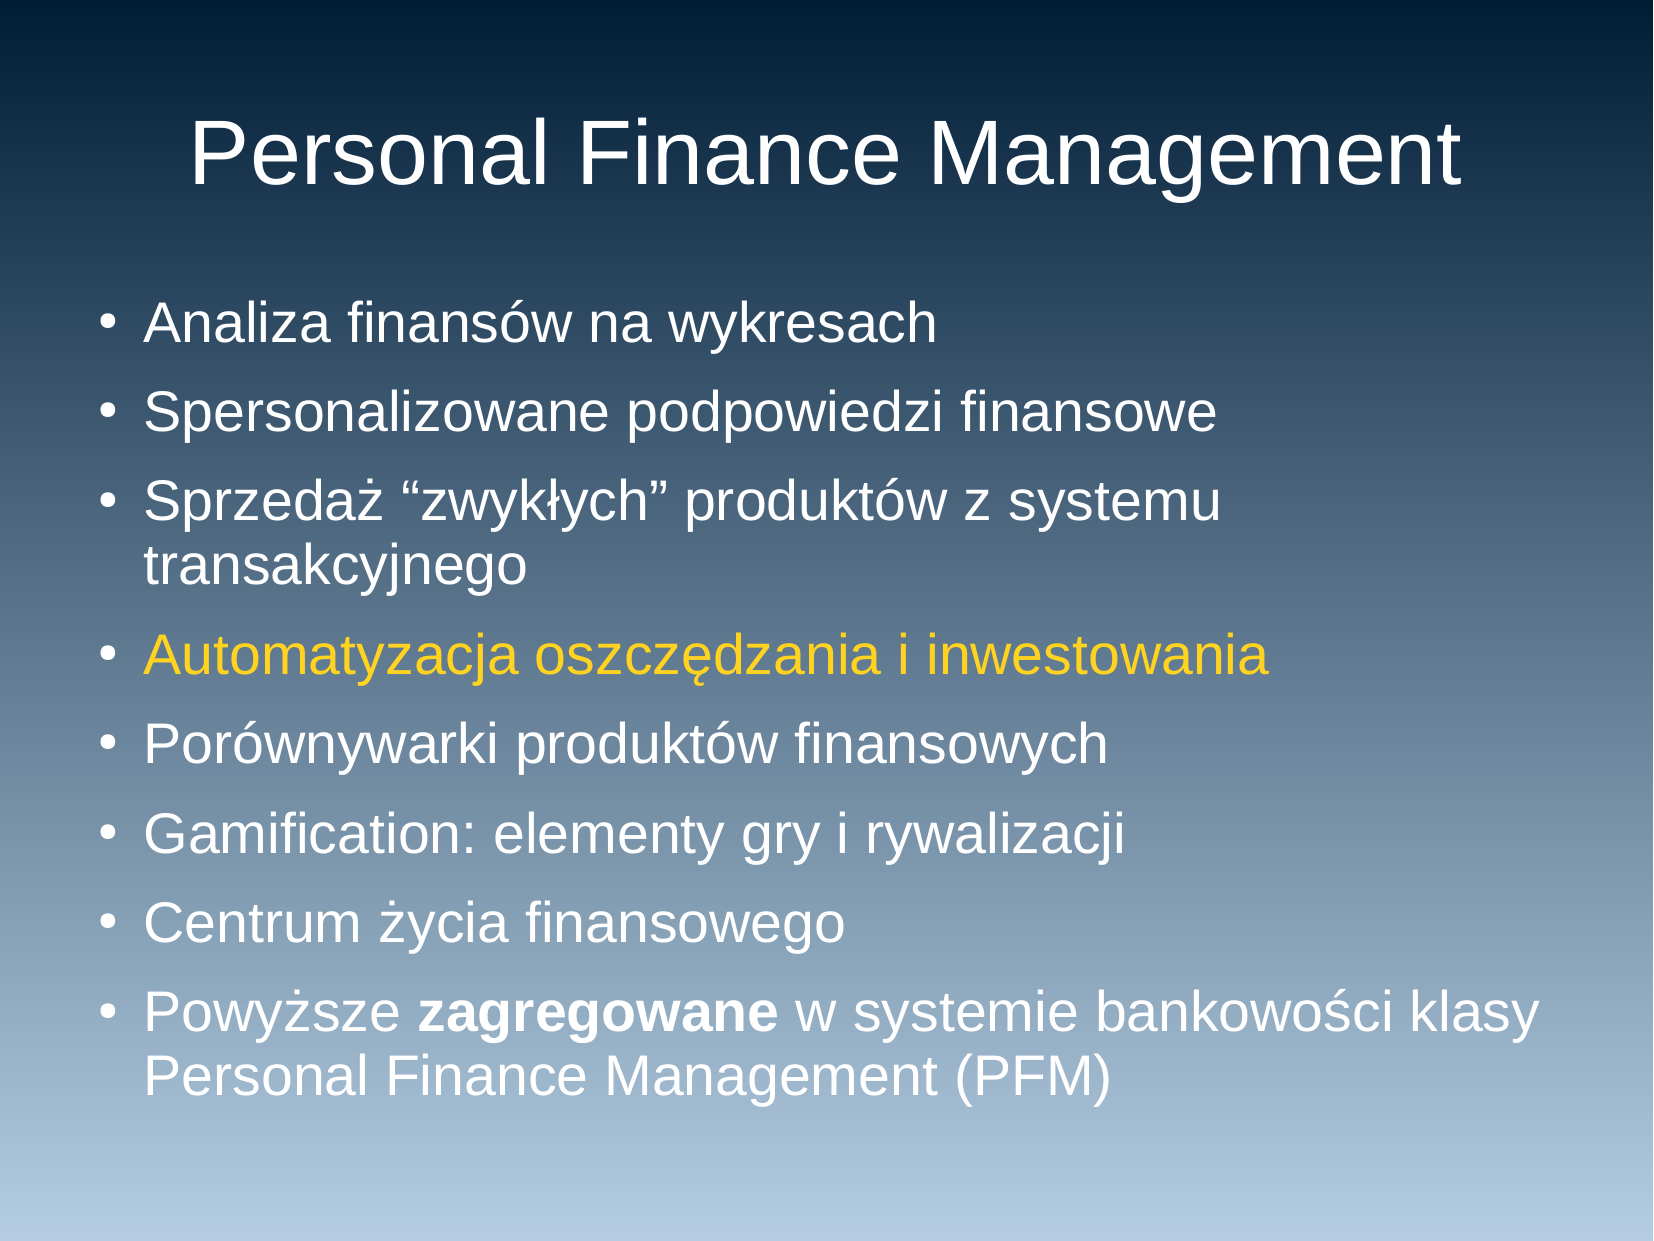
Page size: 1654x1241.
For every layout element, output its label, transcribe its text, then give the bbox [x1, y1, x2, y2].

title Personal Finance Management [82, 49, 1571, 257]
list Analiza finansów na wykresach Spersonalizowane podpowiedzi finansowe Sprzedaż “zwykłych” produktów z systemu transakcyjnego Automatyzacja oszczędzania i inwestowania Porównywarki produktów finansowych Gamification: elementy gry i rywalizacji Centrum życia finansowego Powyższe zagregowane w systemie bankowości klasy Personal Finance Management (PFM) [82, 290, 1571, 1109]
